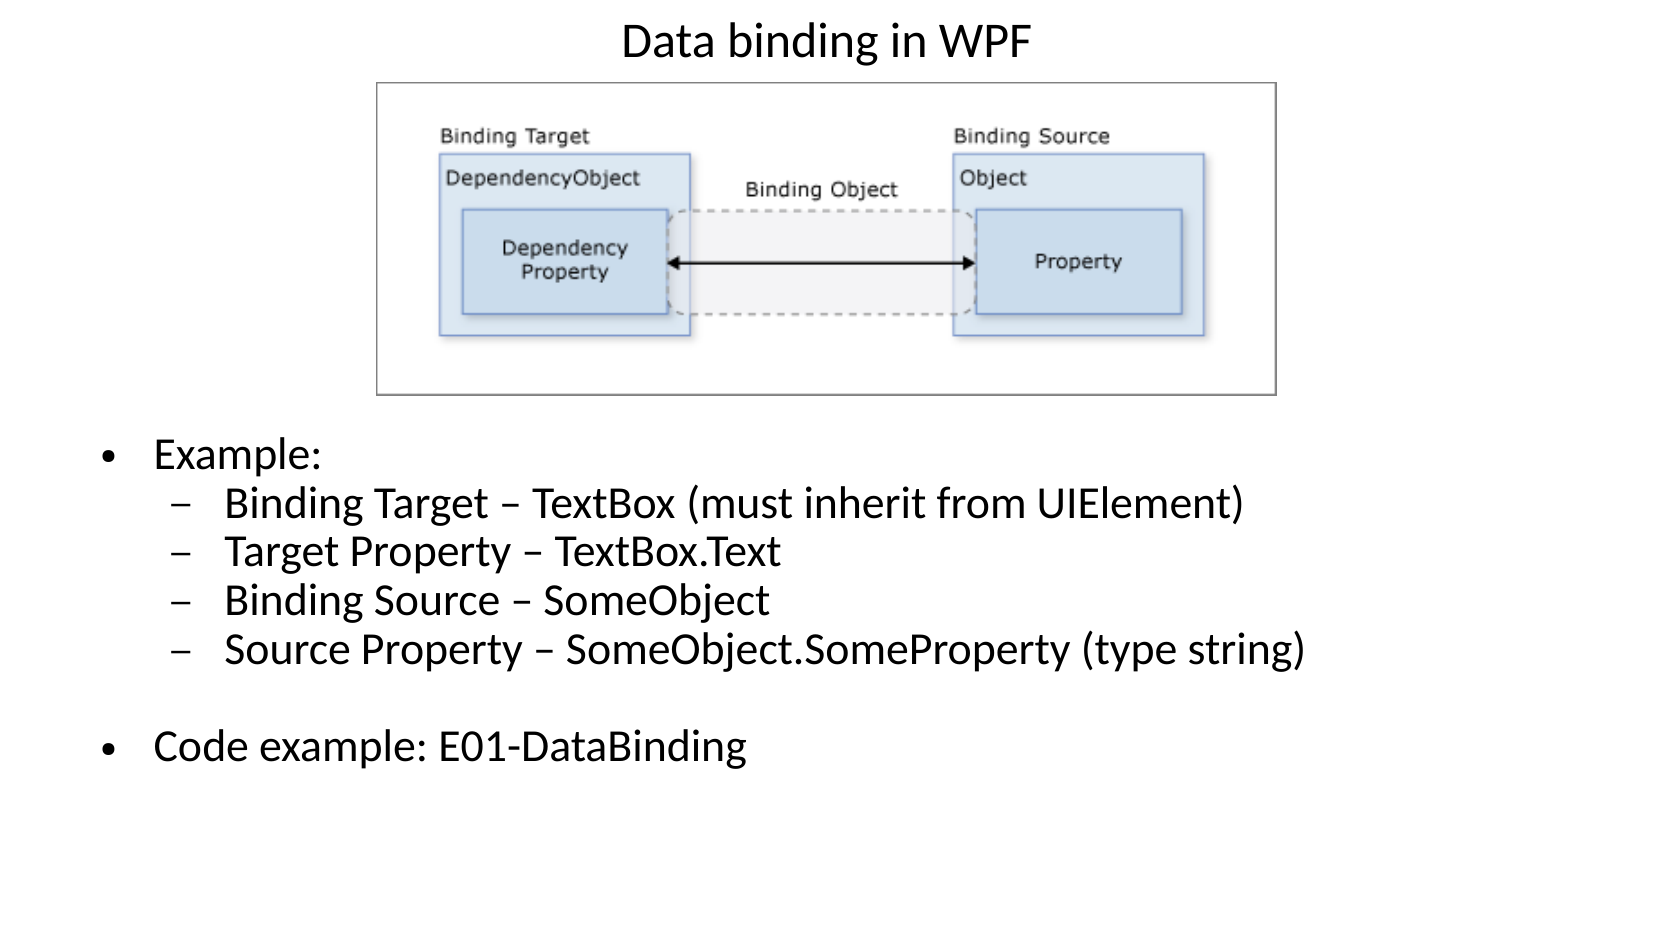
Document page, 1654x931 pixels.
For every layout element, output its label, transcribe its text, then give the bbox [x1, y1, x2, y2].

picture [376, 82, 1277, 396]
title Data binding in WPF [82, 15, 1571, 76]
list Example: Binding Target – TextBox (must inherit from UIElement) Target Property – TextBox.Text Binding Source – SomeObject Source Property – SomeObject.SomeProperty (type string) Code example: E01-DataBinding [82, 435, 1571, 916]
